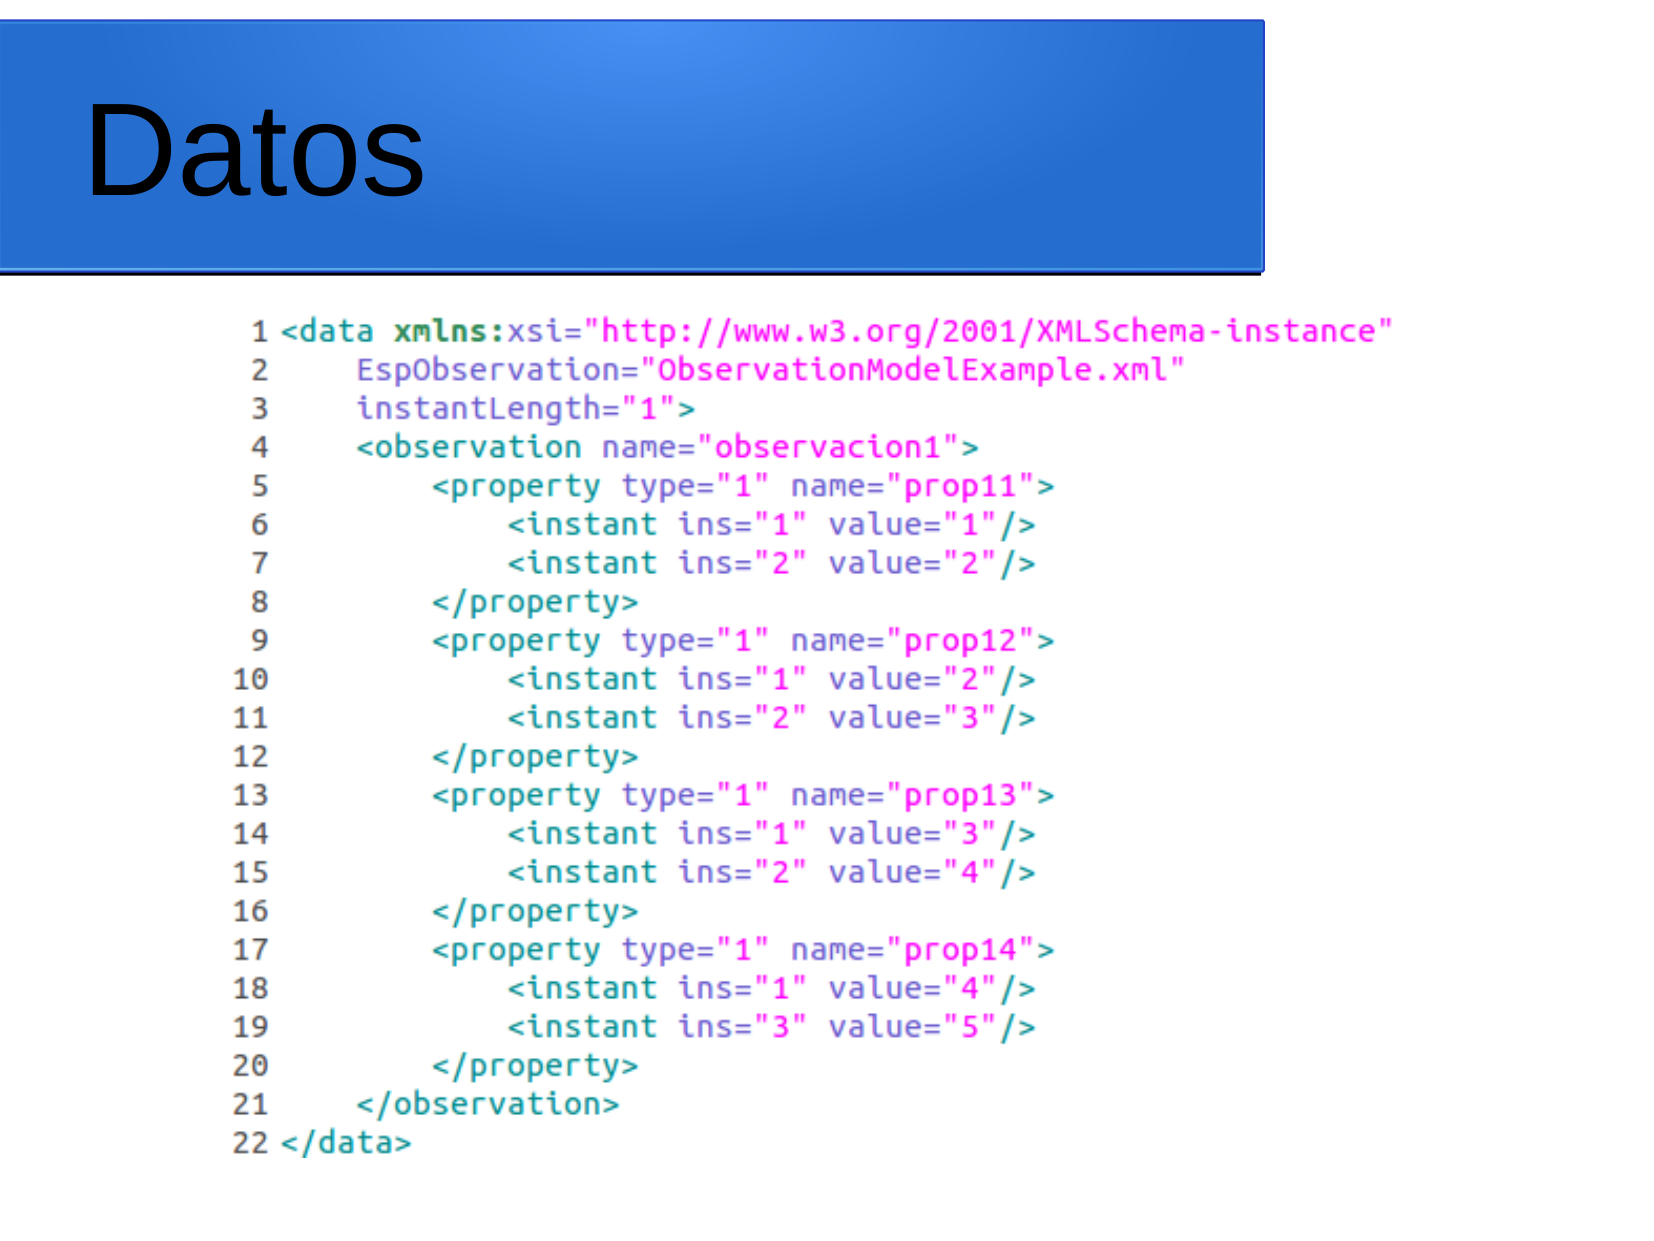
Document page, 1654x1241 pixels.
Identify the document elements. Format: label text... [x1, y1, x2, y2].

picture [226, 310, 1394, 1158]
title Datos [82, 47, 1235, 252]
